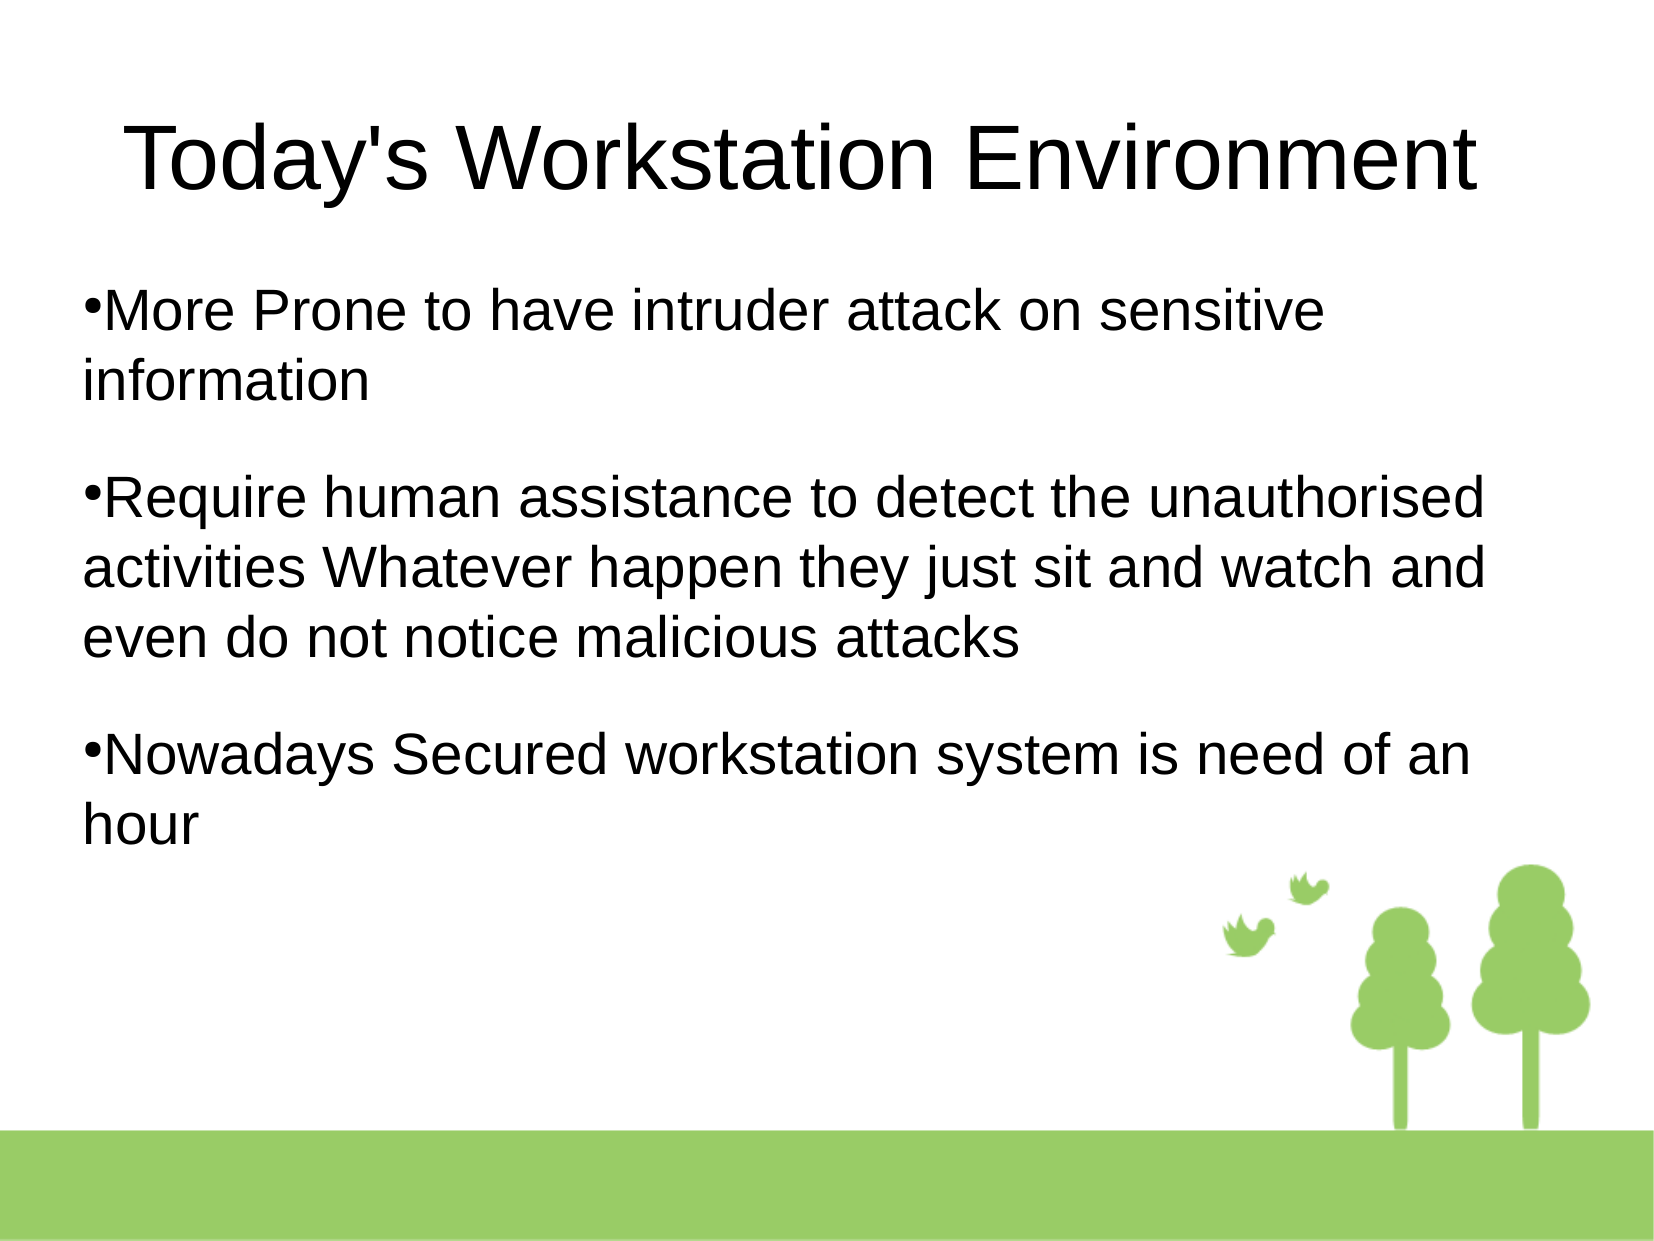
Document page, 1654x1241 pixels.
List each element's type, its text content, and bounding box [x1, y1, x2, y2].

title Today's Workstation Environment [82, 97, 1571, 209]
list More Prone to have intruder attack on sensitive information Require human assistance to detect the unauthorised activities Whatever happen they just sit and watch and even do not notice malicious attacks Nowadays Secured workstation system is need of an hour [82, 272, 1571, 992]
